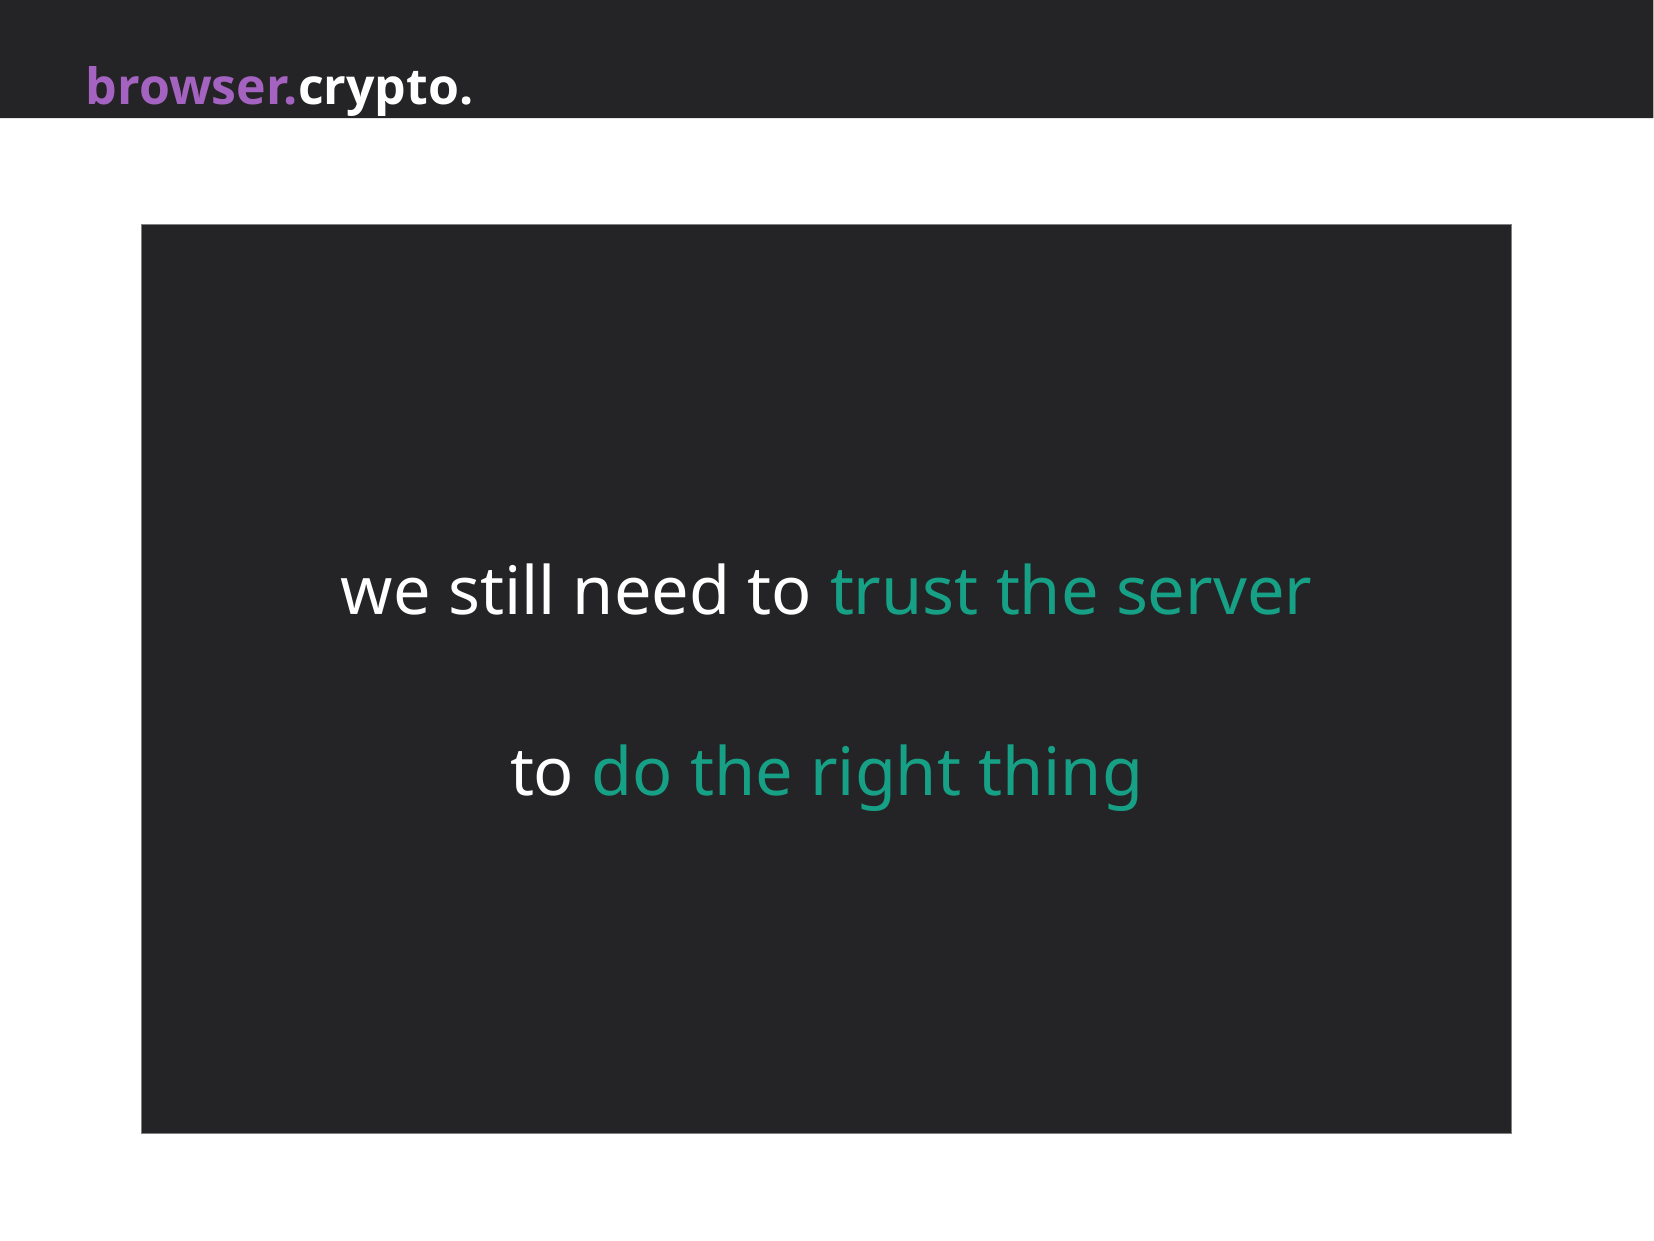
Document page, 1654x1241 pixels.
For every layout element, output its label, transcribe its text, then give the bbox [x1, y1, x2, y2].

text_box [0, 0, 1654, 119]
text_box [165, 531, 1441, 1087]
text_box browser.crypto. [70, 43, 567, 119]
text_box we still need to trust the server to do the right thing [141, 224, 1512, 1134]
